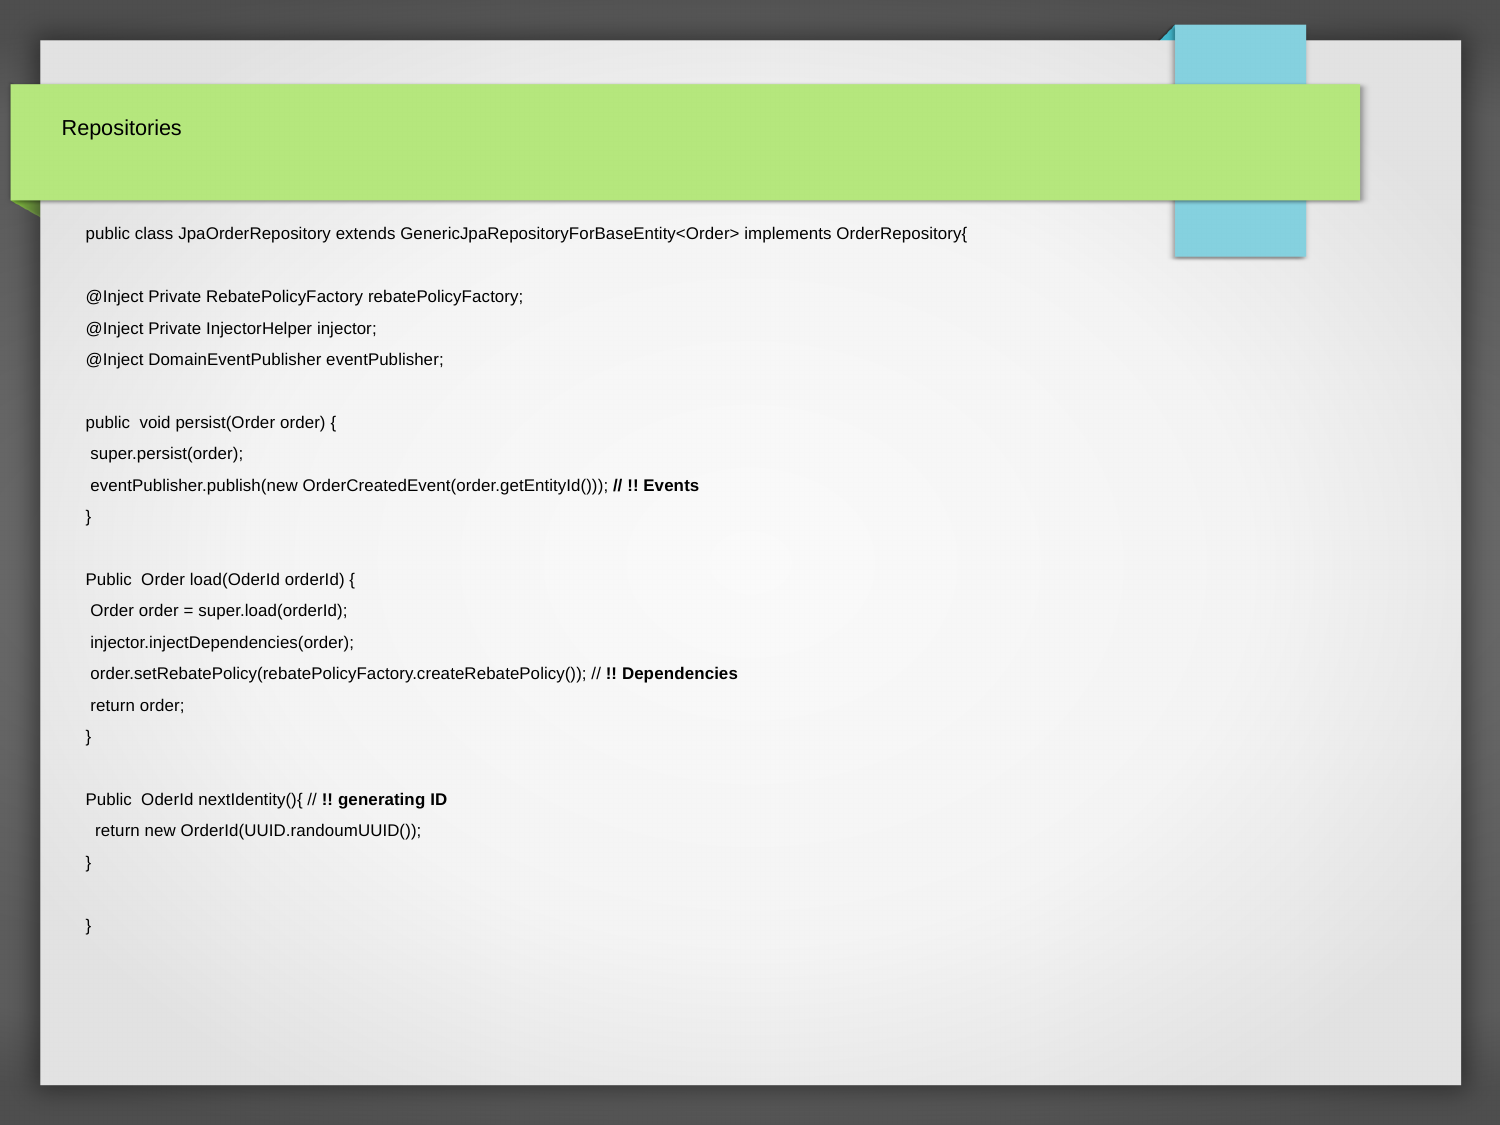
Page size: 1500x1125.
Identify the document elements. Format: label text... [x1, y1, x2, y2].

text_box public class JpaOrderRepository extends GenericJpaRepositoryForBaseEntity<Order> implements OrderRepository{ @Inject Private RebatePolicyFactory rebatePolicyFactory; @Inject Private InjectorHelper injector; @Inject DomainEventPublisher eventPublisher; public void persist(Order order) { super.persist(order); eventPublisher.publish(new OrderCreatedEvent(order.getEntityId())); // !! Events } Public Order load(OderId orderId) { Order order = super.load(orderId); injector.injectDependencies(order); order.setRebatePolicy(rebatePolicyFactory.createRebatePolicy()); // !! Dependencies return order; } Public OderId nextIdentity(){ // !! generating ID return new OrderId(UUID.randoumUUID()); } } [70, 207, 1371, 945]
text_box Repositories [46, 59, 1161, 151]
picture [0, 0, 1500, 1125]
